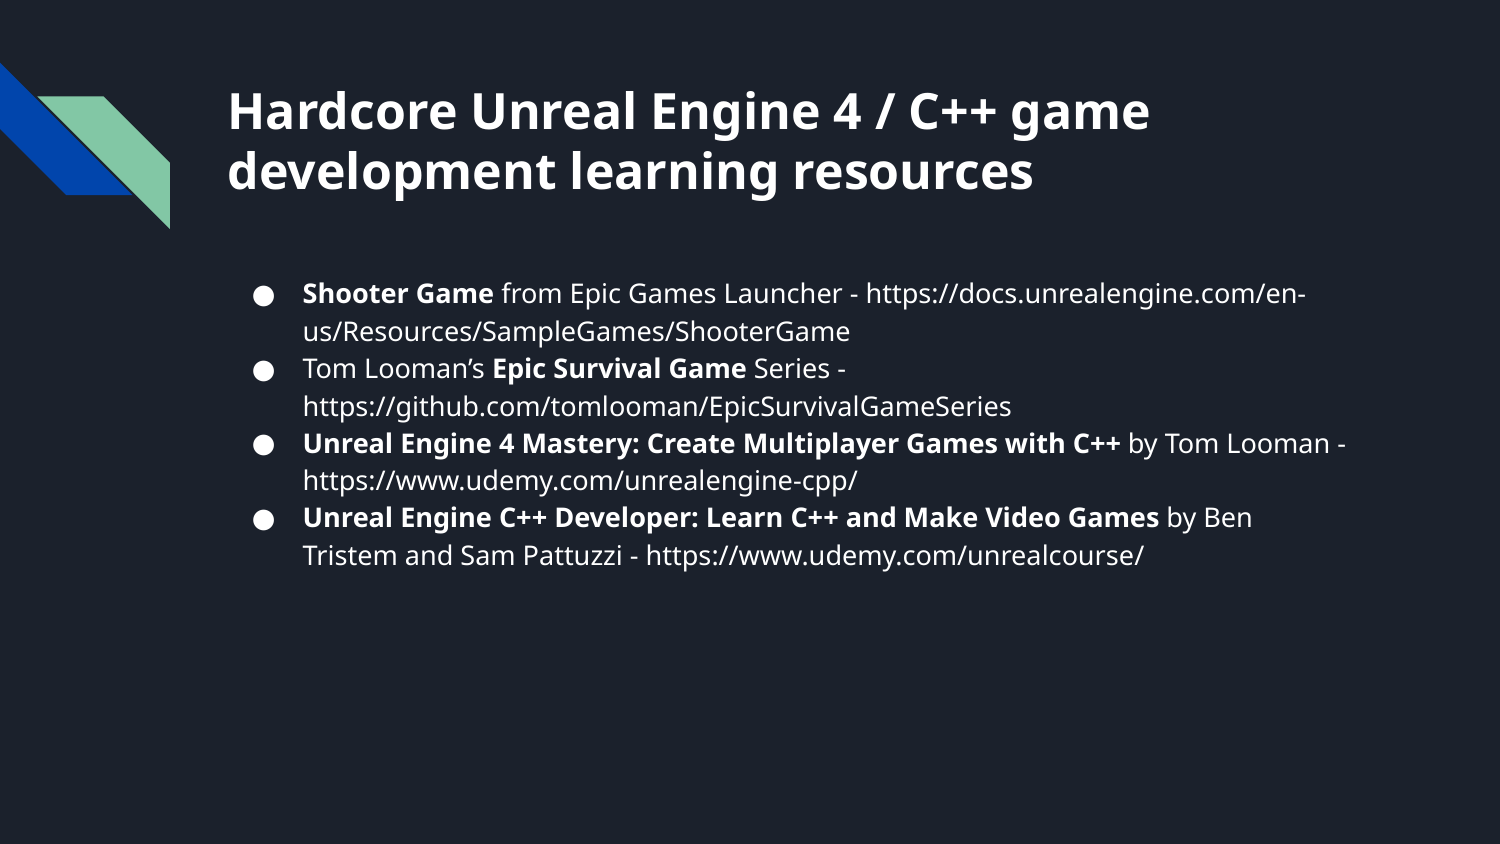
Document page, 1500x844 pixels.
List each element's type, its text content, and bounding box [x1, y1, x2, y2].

text_box Hardcore Unreal Engine 4 / C++ game development learning resources [212, 64, 1368, 215]
text_box Shooter Game from Epic Games Launcher - https://docs.unrealengine.com/en-us/Resources/SampleGames/ShooterGame Tom Looman’s Epic Survival Game Series - https://github.com/tomlooman/EpicSurvivalGameSeries Unreal Engine 4 Mastery: Create Multiplayer Games with C++ by Tom Looman - https://www.udemy.com/unrealengine-cpp/ Unreal Engine C++ Developer: Learn C++ and Make Video Games by Ben Tristem and Sam Pattuzzi - https://www.udemy.com/unrealcourse/ [212, 257, 1368, 735]
